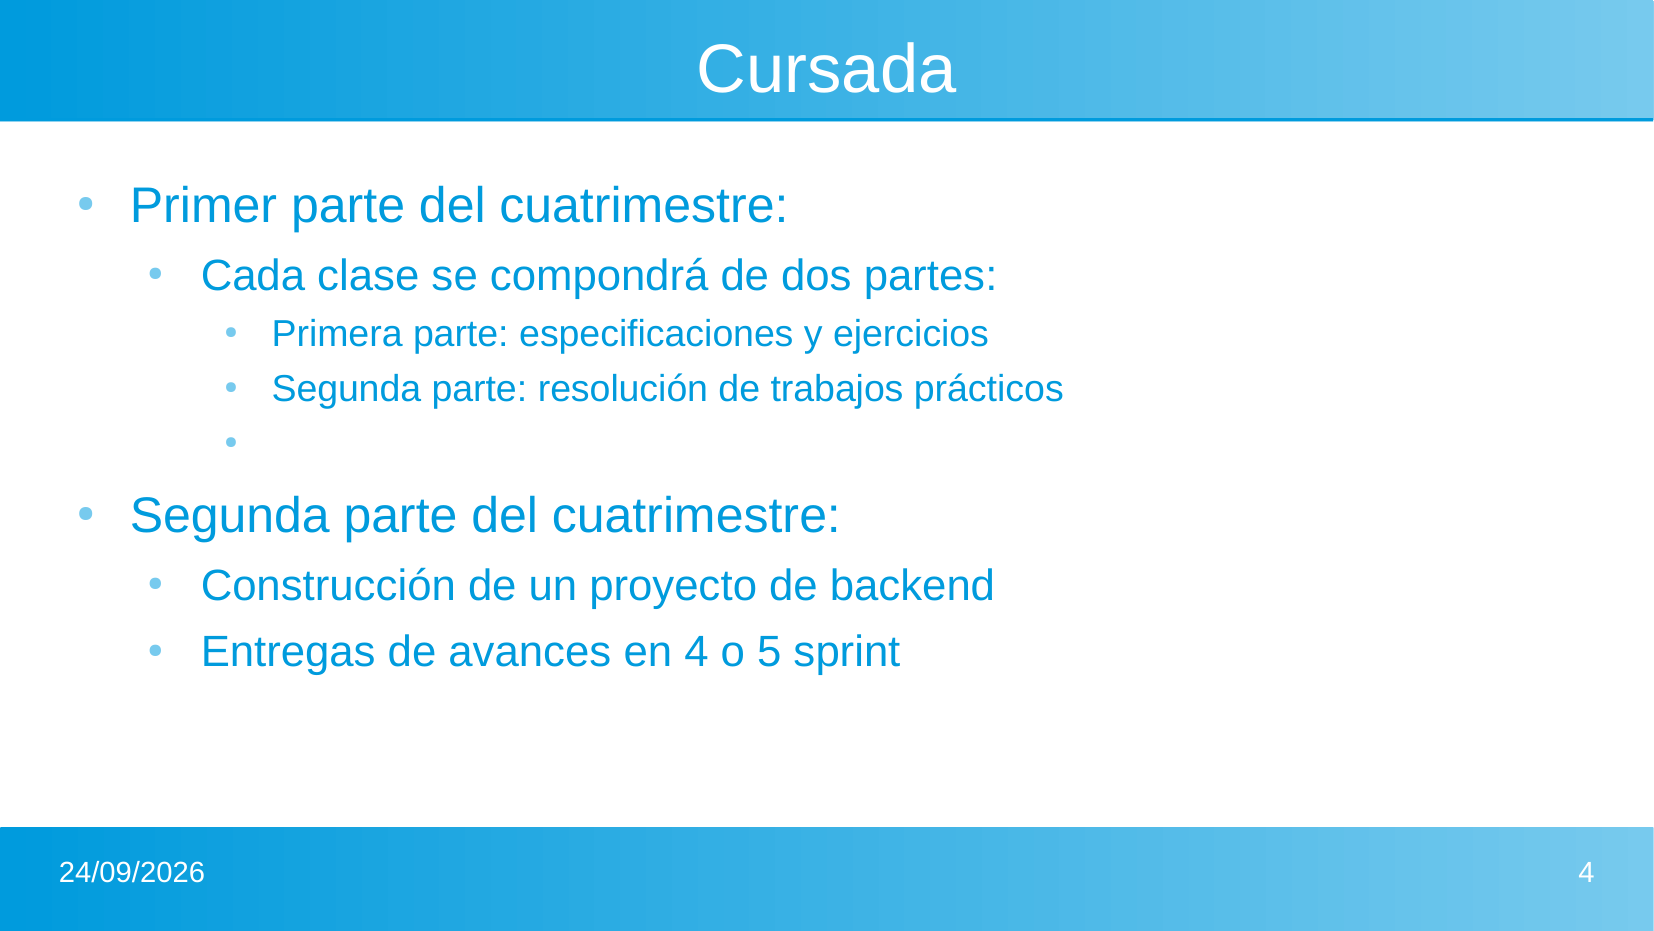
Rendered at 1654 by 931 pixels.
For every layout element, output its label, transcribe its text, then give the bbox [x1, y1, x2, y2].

list Primer parte del cuatrimestre: Cada clase se compondrá de dos partes: Primera parte: especificaciones y ejercicios Segunda parte: resolución de trabajos prácticos Segunda parte del cuatrimestre: Construcción de un proyecto de backend Entregas de avances en 4 o 5 sprint [59, 177, 1595, 768]
title Cursada [59, 29, 1595, 108]
